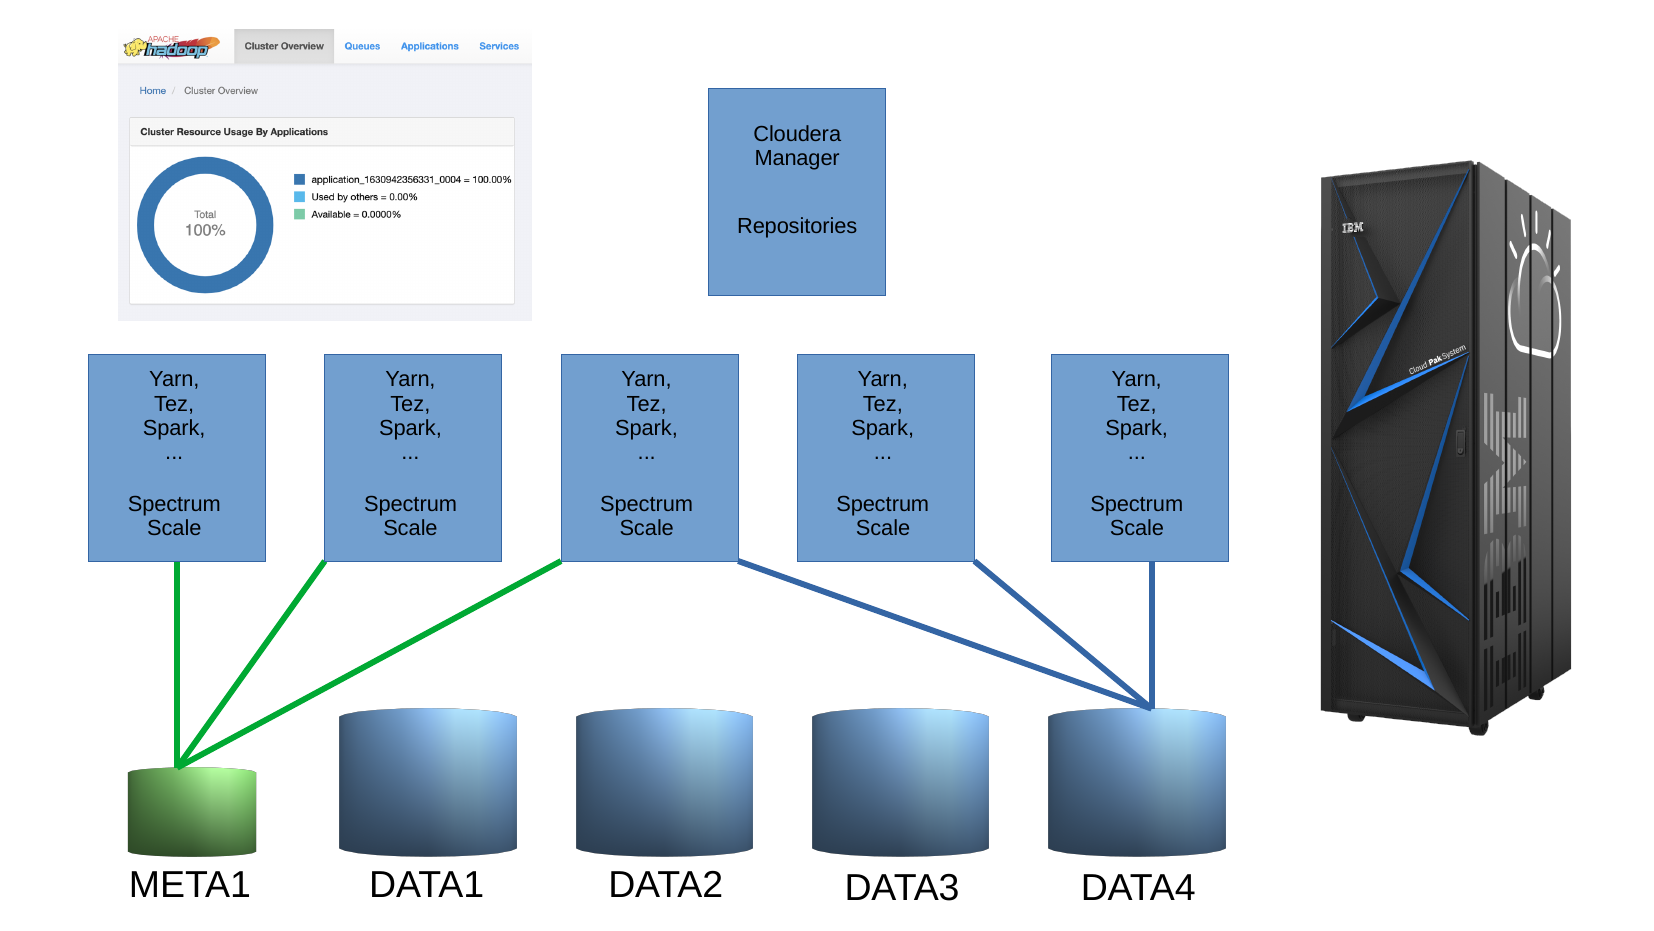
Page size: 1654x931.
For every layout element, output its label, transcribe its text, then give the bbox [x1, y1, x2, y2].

text_box DATA3 [829, 858, 975, 916]
text_box Spectrum Scale [100, 484, 249, 548]
text_box Yarn, Tez, Spark, ... [336, 359, 485, 472]
picture [1210, 88, 1654, 798]
text_box Yarn, Tez, Spark, ... [100, 359, 249, 472]
text_box DATA2 [593, 856, 739, 914]
text_box [797, 354, 975, 562]
text_box Yarn, Tez, Spark, ... [572, 359, 721, 472]
text_box [708, 246, 886, 296]
text_box Spectrum Scale [336, 484, 485, 548]
text_box [1051, 354, 1210, 562]
text_box DATA1 [354, 856, 499, 914]
text_box Spectrum Scale [572, 484, 721, 548]
text_box Spectrum Scale [809, 484, 957, 548]
text_box [708, 88, 886, 206]
text_box [88, 354, 266, 562]
text_box [561, 354, 739, 562]
text_box [324, 354, 502, 562]
text_box META1 [114, 856, 266, 914]
text_box Repositories [708, 206, 886, 246]
text_box Spectrum Scale [1062, 484, 1210, 548]
text_box Yarn, Tez, Spark, ... [1062, 359, 1210, 472]
picture [118, 29, 532, 321]
text_box Cloudera Manager [738, 113, 857, 178]
text_box Yarn, Tez, Spark, ... [809, 359, 957, 472]
text_box DATA4 [1066, 858, 1211, 916]
